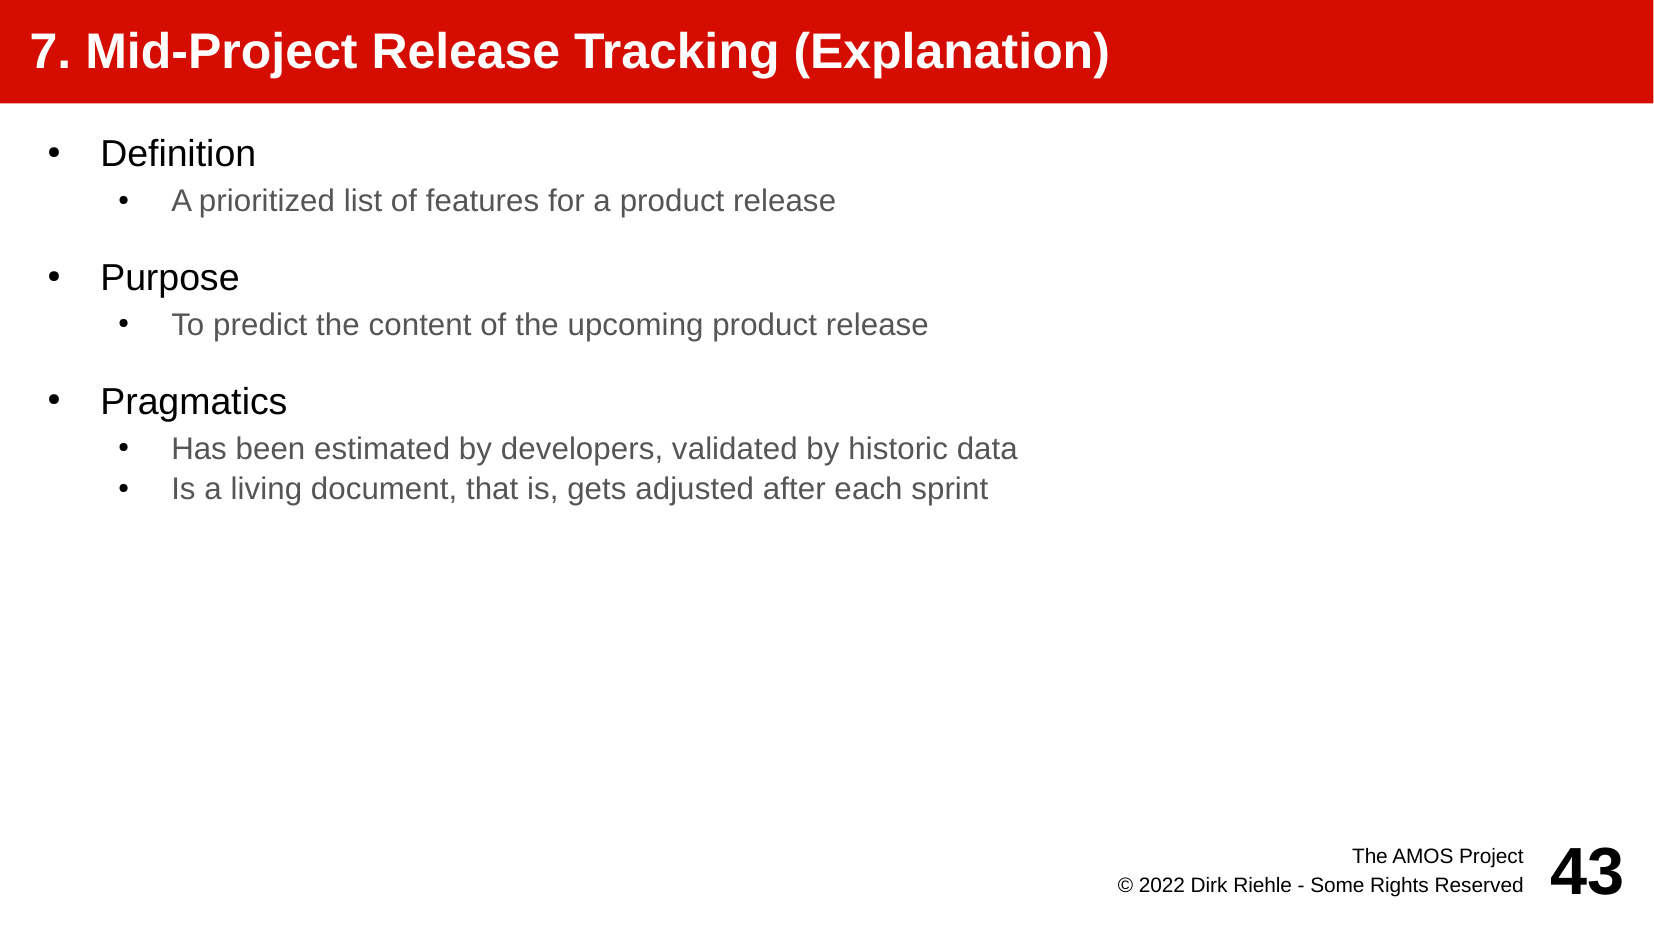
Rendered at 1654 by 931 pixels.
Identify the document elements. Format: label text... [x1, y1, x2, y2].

title 7. Mid-Project Release Tracking (Explanation) [0, 0, 1654, 104]
list Definition A prioritized list of features for a product release Purpose To predict the content of the upcoming product release Pragmatics Has been estimated by developers, validated by historic data Is a living document, that is, gets adjusted after each sprint [29, 132, 1625, 813]
